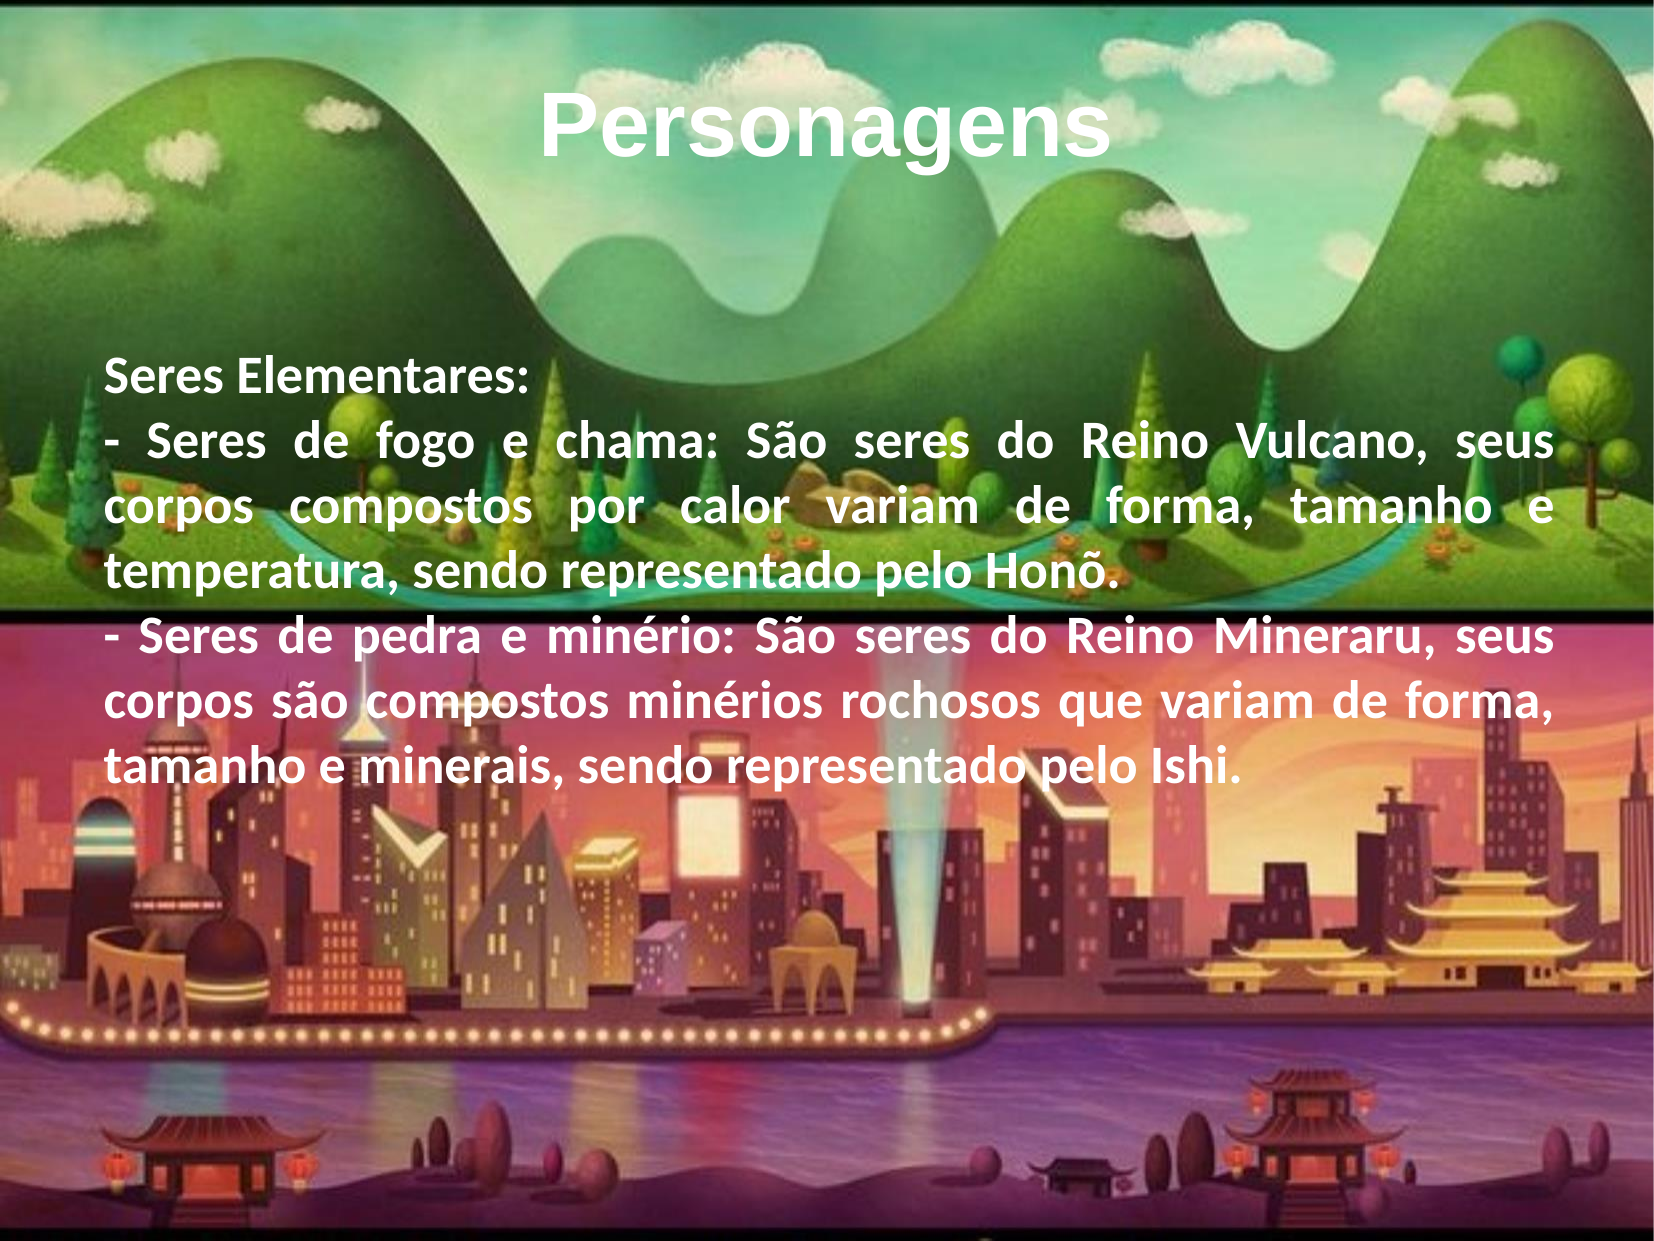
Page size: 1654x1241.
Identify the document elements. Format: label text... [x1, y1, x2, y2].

picture [0, 0, 1654, 1241]
title Personagens [82, 49, 1571, 257]
text_box Seres Elementares: - Seres de fogo e chama: São seres do Reino Vulcano, seus corpos compostos por calor variam de forma, tamanho e temperatura, sendo representado pelo Honõ. - Seres de pedra e minério: São seres do Reino Mineraru, seus corpos são compostos minérios rochosos que variam de forma, tamanho e minerais, sendo representado pelo Ishi. [88, 324, 1573, 803]
